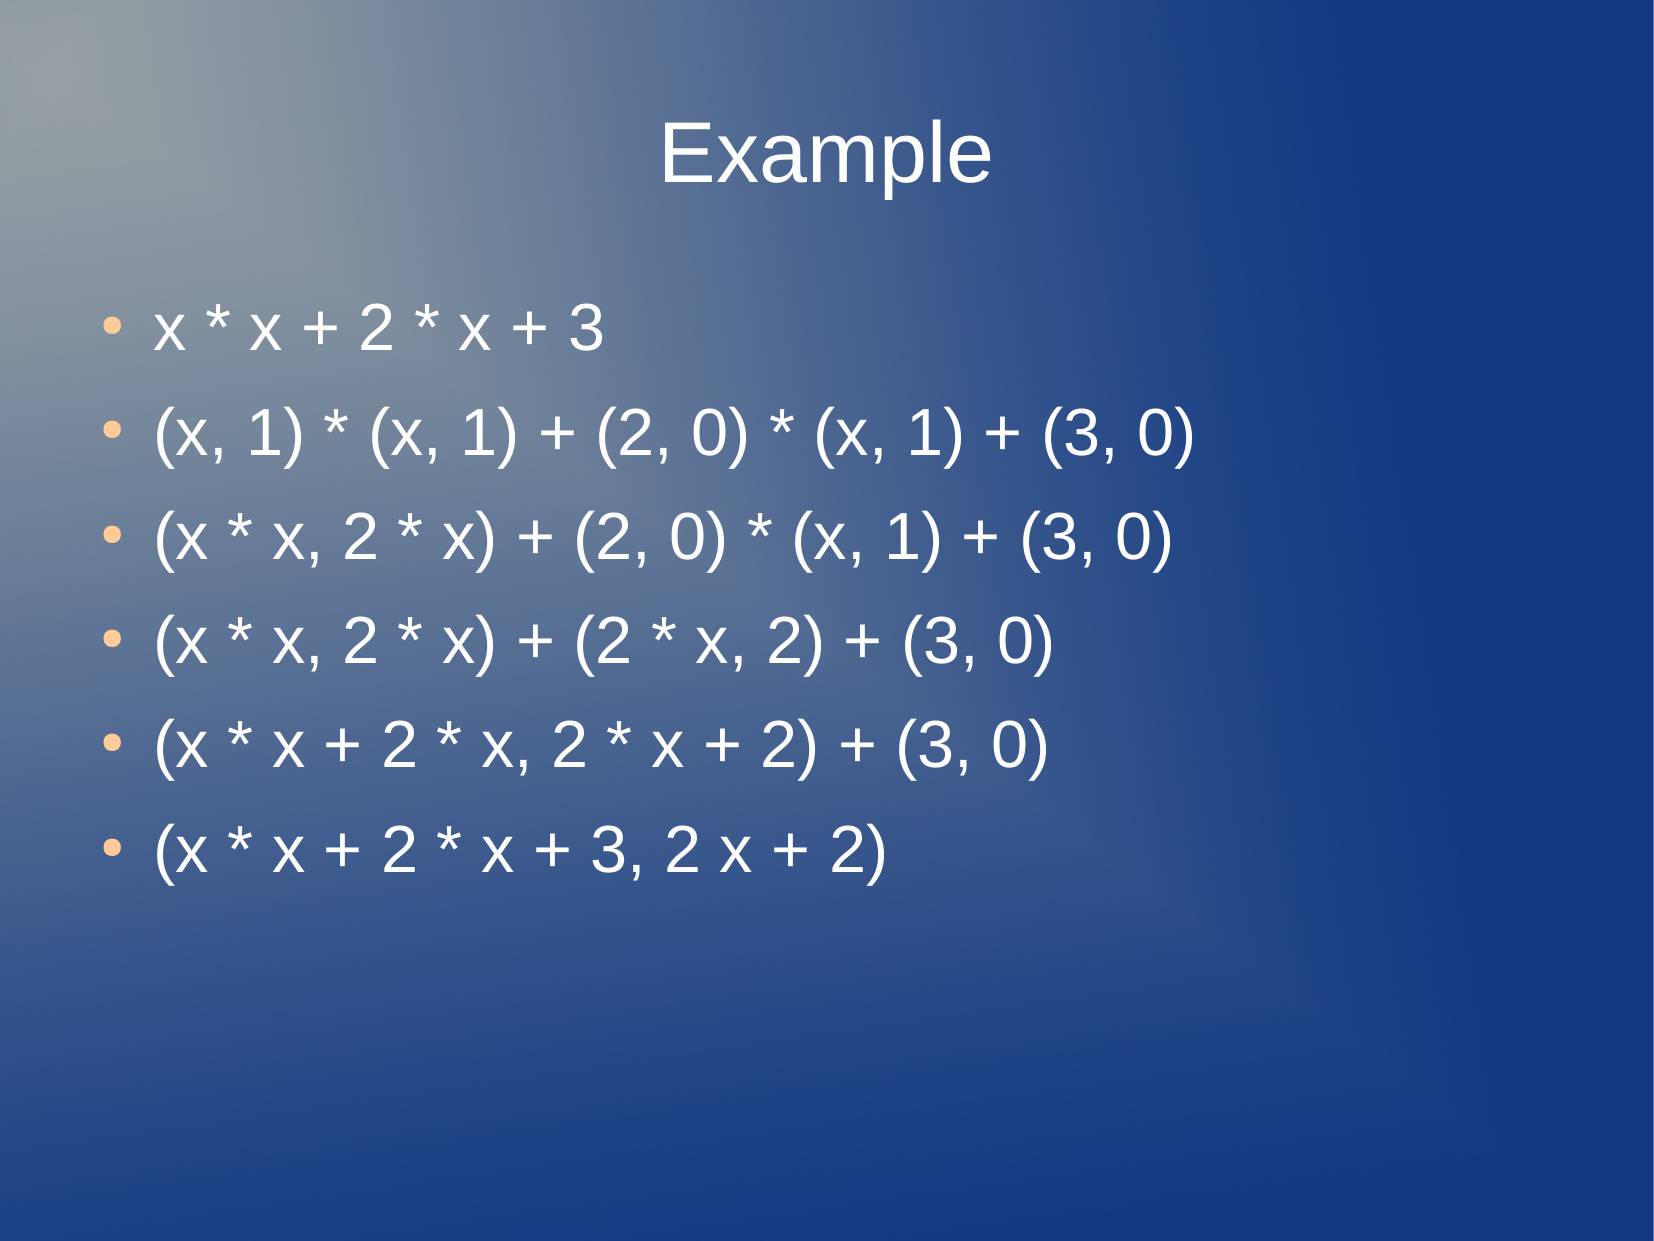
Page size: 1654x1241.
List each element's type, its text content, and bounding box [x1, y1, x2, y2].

picture [0, 0, 1654, 1241]
title Example [82, 49, 1571, 257]
list x * x + 2 * x + 3 (x, 1) * (x, 1) + (2, 0) * (x, 1) + (3, 0) (x * x, 2 * x) + (2, 0) * (x, 1) + (3, 0) (x * x, 2 * x) + (2 * x, 2) + (3, 0) (x * x + 2 * x, 2 * x + 2) + (3, 0) (x * x + 2 * x + 3, 2 x + 2) [82, 290, 1571, 1109]
